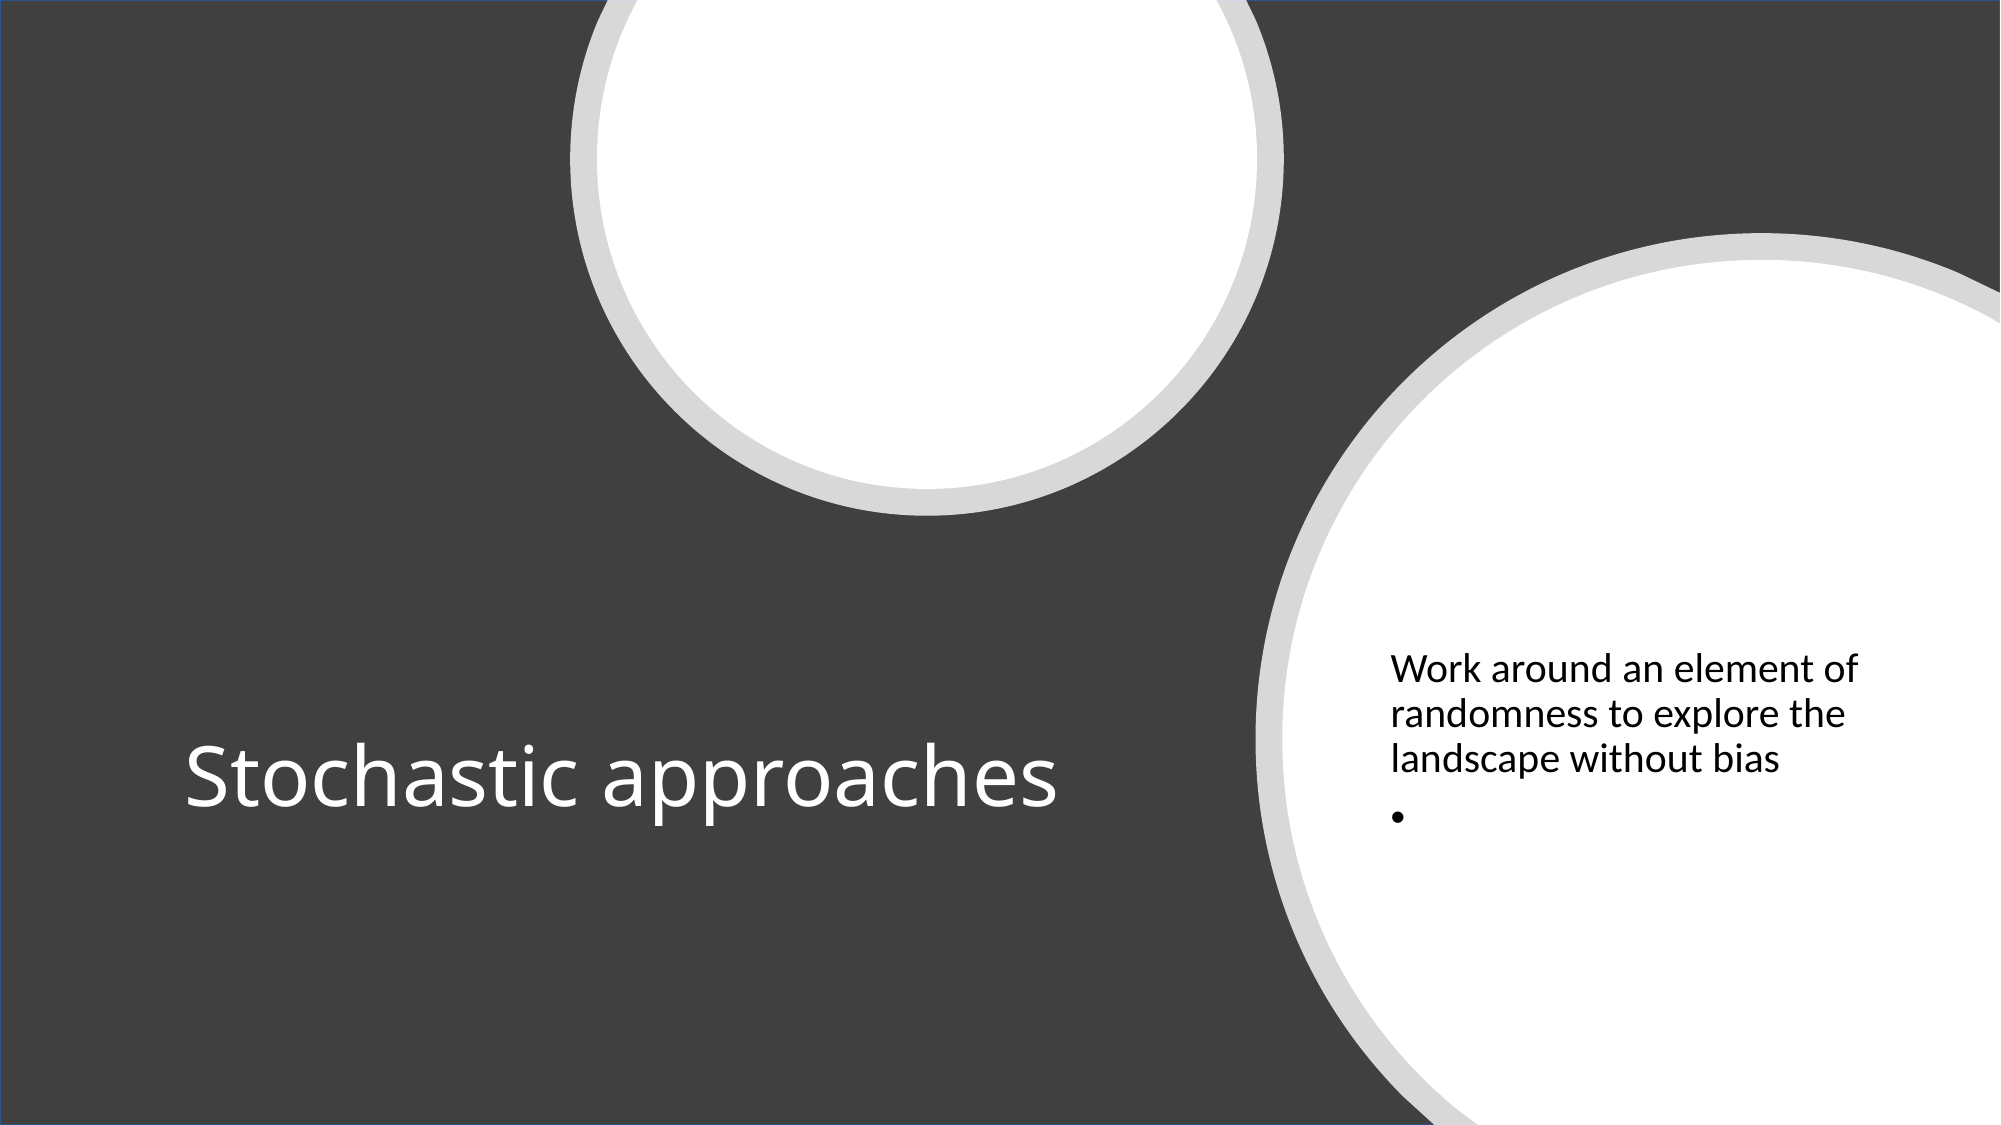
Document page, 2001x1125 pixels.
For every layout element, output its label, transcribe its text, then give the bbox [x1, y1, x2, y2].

title Stochastic approaches [125, 574, 1119, 972]
text_box Work around an element of randomness to explore the landscape without bias [1375, 515, 1946, 972]
text_box [0, 0, 2000, 1125]
